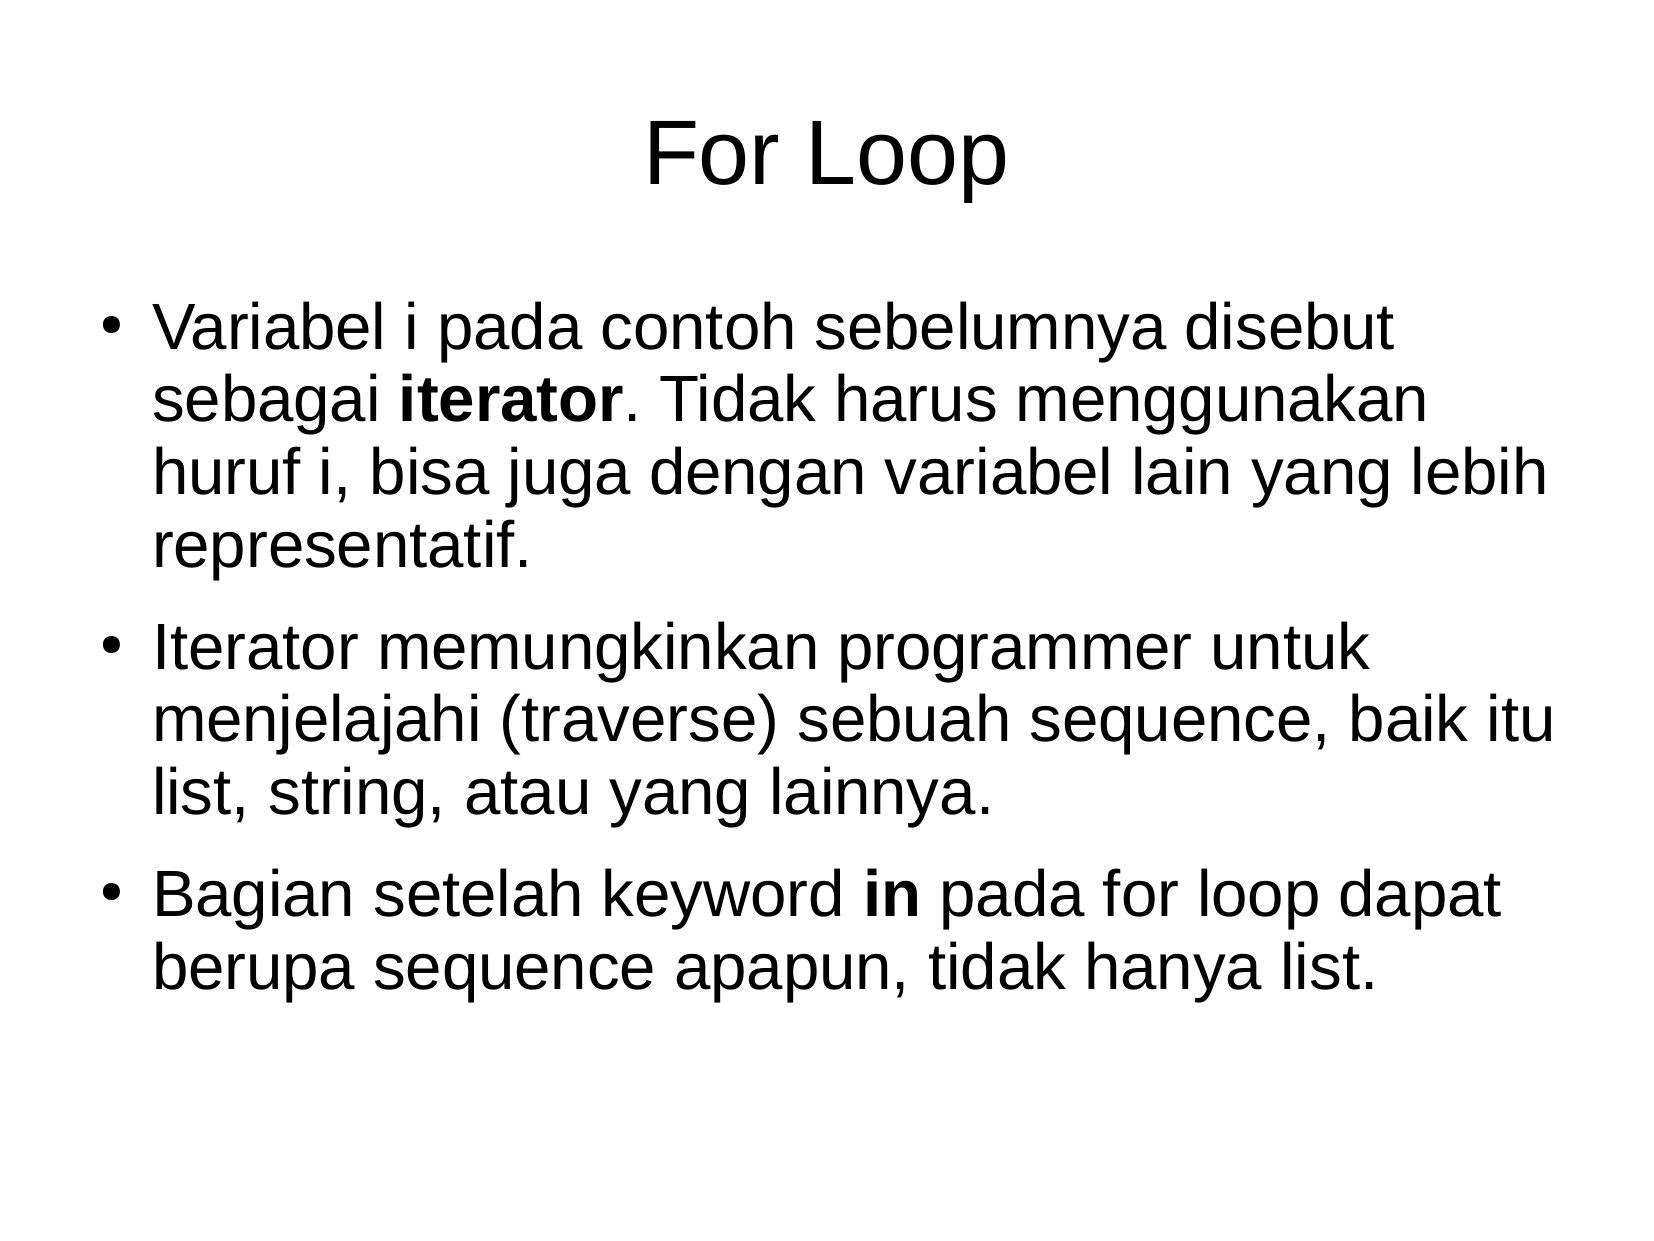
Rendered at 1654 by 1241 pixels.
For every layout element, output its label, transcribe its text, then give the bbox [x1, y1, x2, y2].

list Variabel i pada contoh sebelumnya disebut sebagai iterator. Tidak harus menggunakan huruf i, bisa juga dengan variabel lain yang lebih representatif. Iterator memungkinkan programmer untuk menjelajahi (traverse) sebuah sequence, baik itu list, string, atau yang lainnya. Bagian setelah keyword in pada for loop dapat berupa sequence apapun, tidak hanya list. [82, 290, 1571, 1010]
title For Loop [82, 49, 1571, 257]
